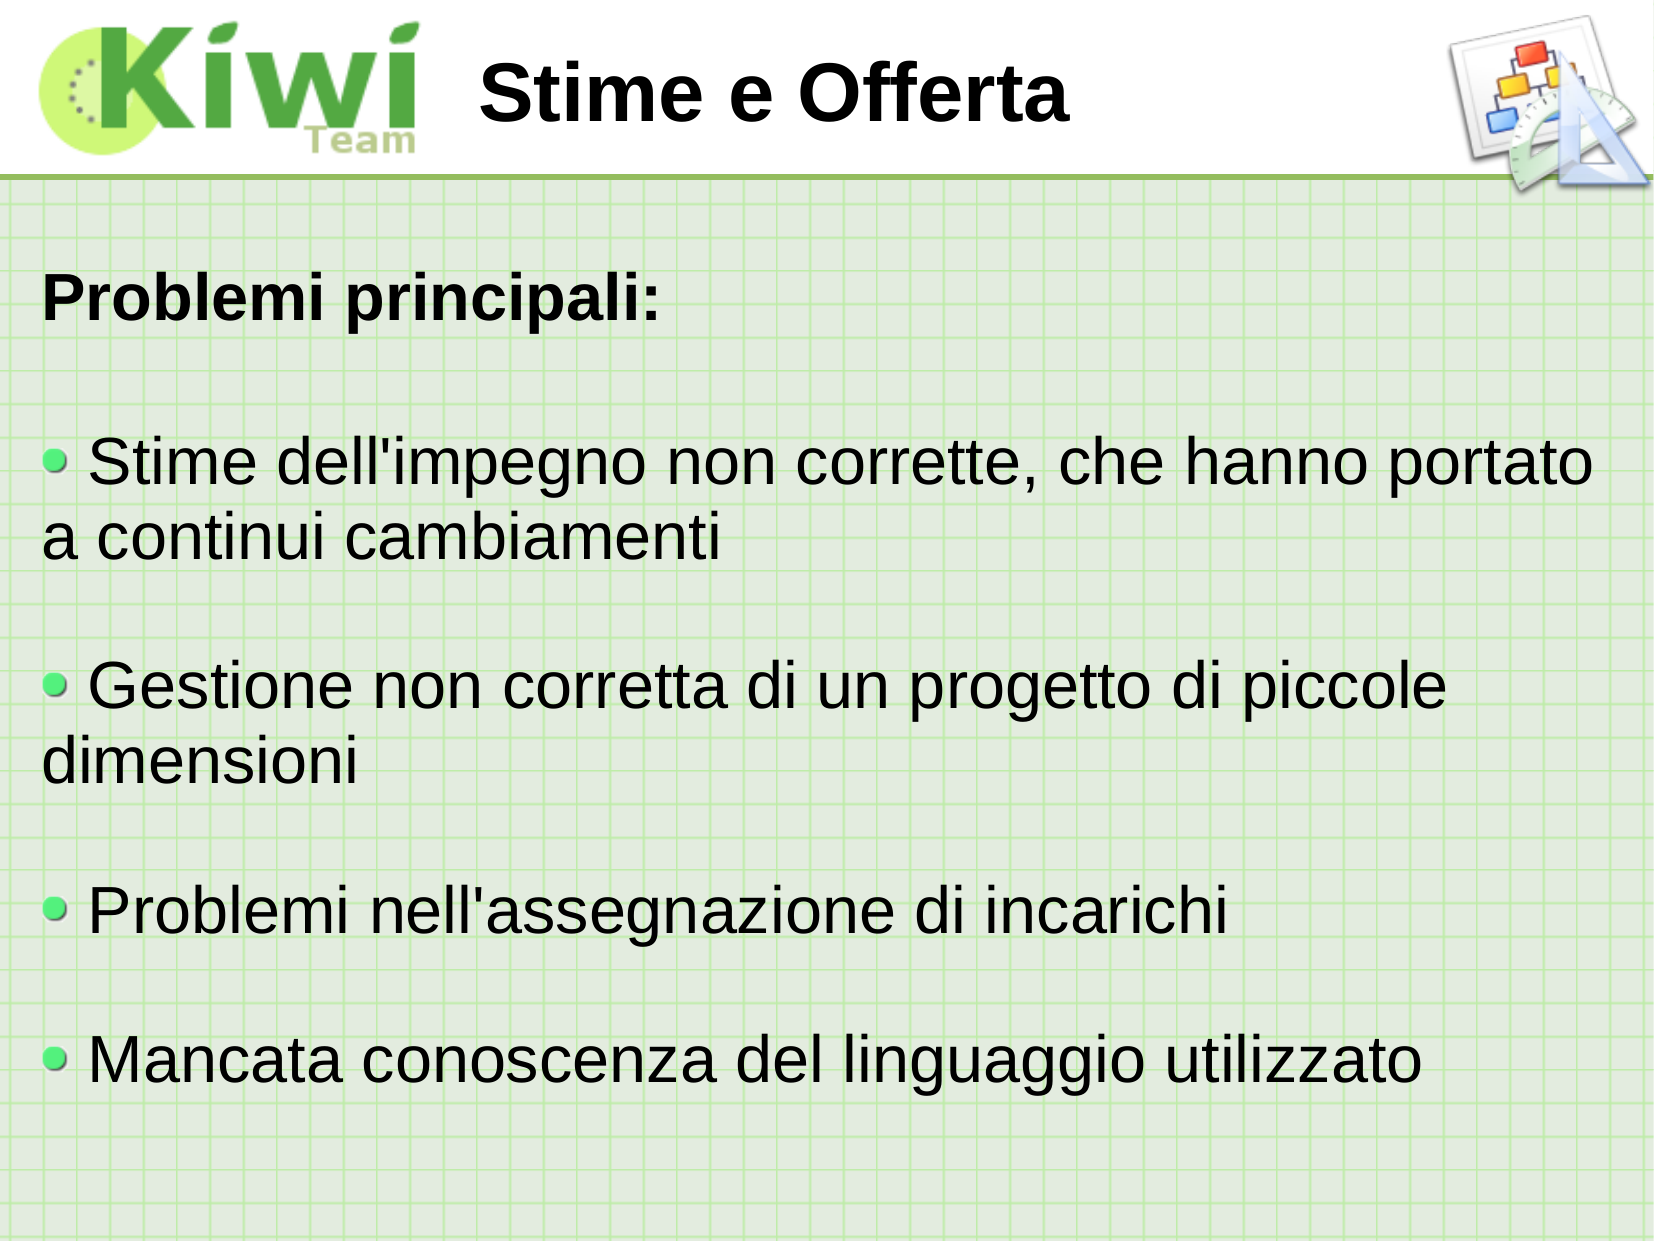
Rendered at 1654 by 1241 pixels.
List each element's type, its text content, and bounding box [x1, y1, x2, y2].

title Stime e Offerta [478, 43, 1211, 142]
picture [0, 0, 1654, 1241]
text_box [0, 0, 1446, 174]
text_box Problemi principali: Stime dell'impegno non corrette, che hanno portato a continui cambiamenti Gestione non corretta di un progetto di piccole dimensioni Problemi nell'assegnazione di incarichi Mancata conoscenza del linguaggio utilizzato [41, 260, 1607, 1158]
picture [29, 7, 438, 166]
